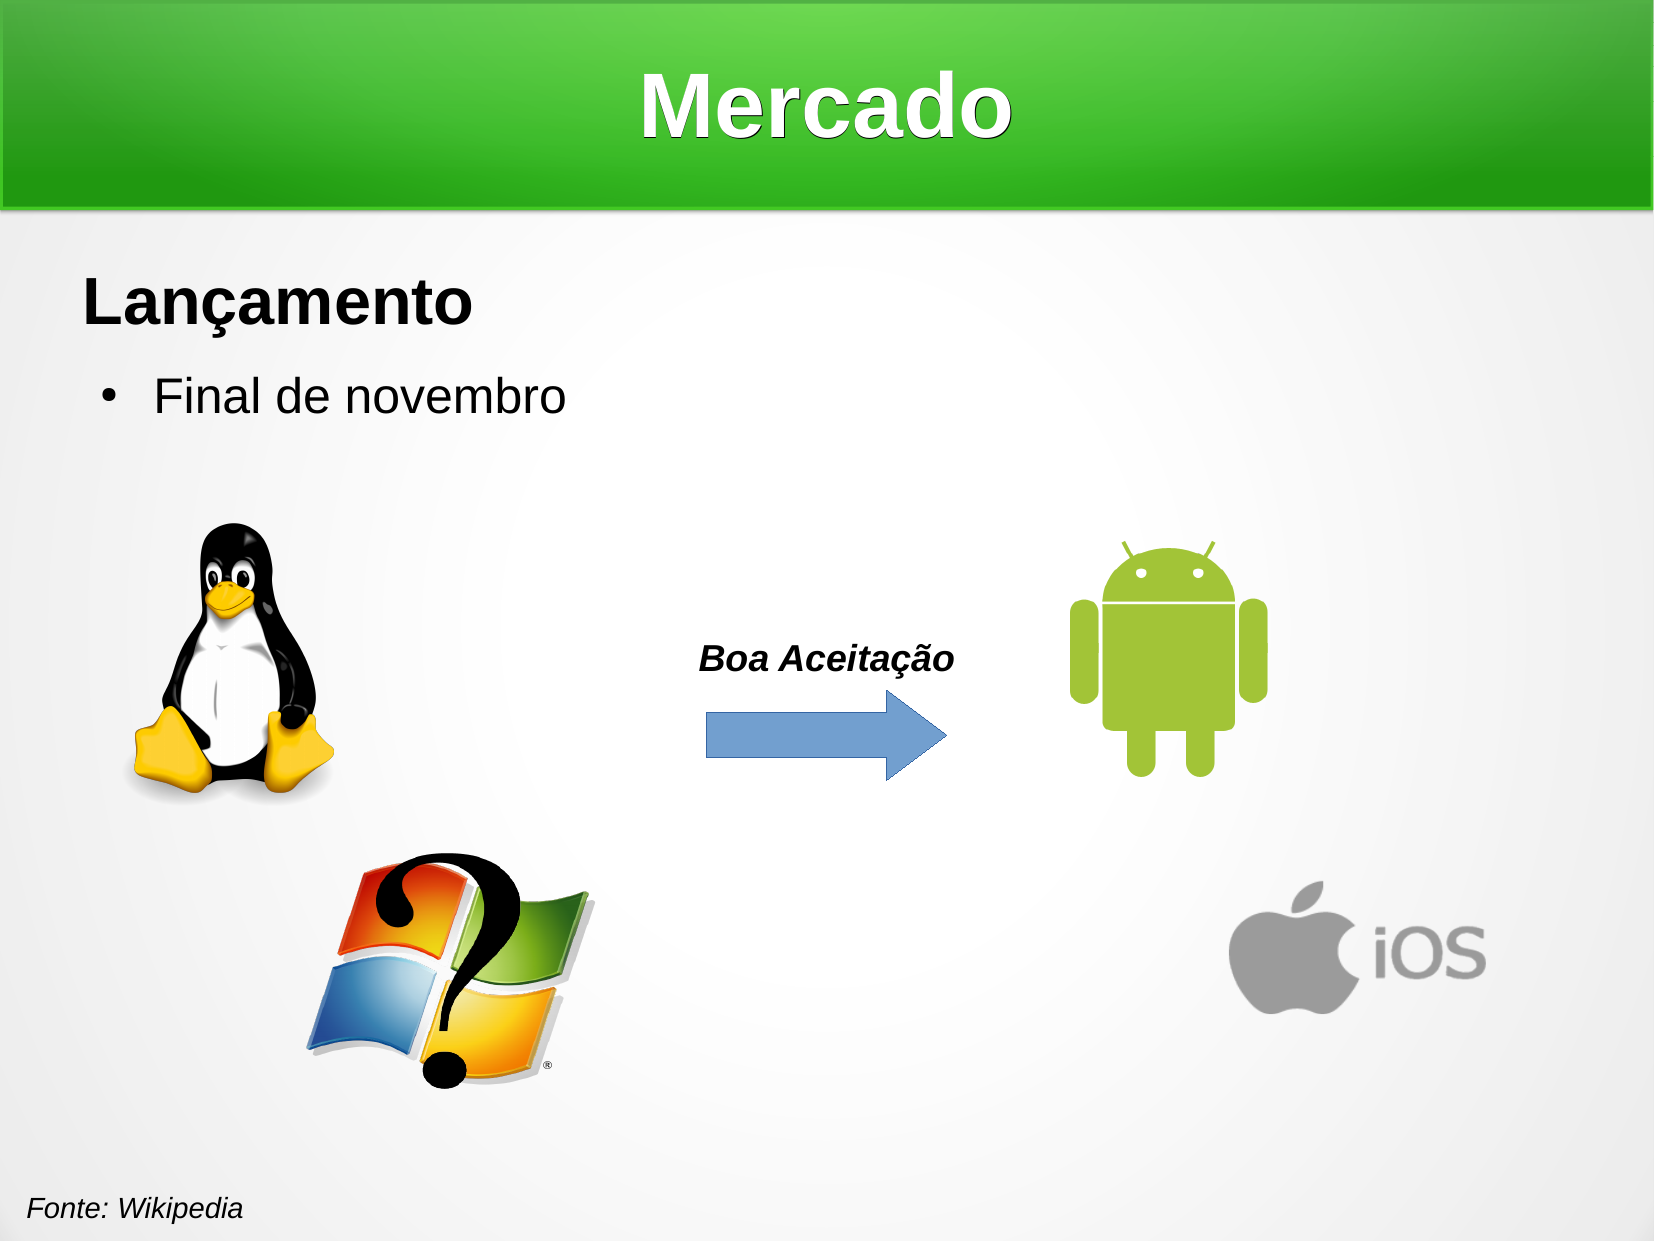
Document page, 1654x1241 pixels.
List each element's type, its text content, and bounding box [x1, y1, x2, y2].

picture [1035, 537, 1291, 778]
text_box Boa Aceitação [676, 630, 977, 688]
text_box Fonte: Wikipedia [0, 1185, 271, 1233]
picture [292, 839, 603, 1104]
list Lançamento Final de novembro [82, 263, 1571, 984]
title Mercado [82, 35, 1571, 178]
picture [122, 509, 346, 807]
picture [1194, 800, 1525, 1096]
text_box [706, 690, 947, 781]
